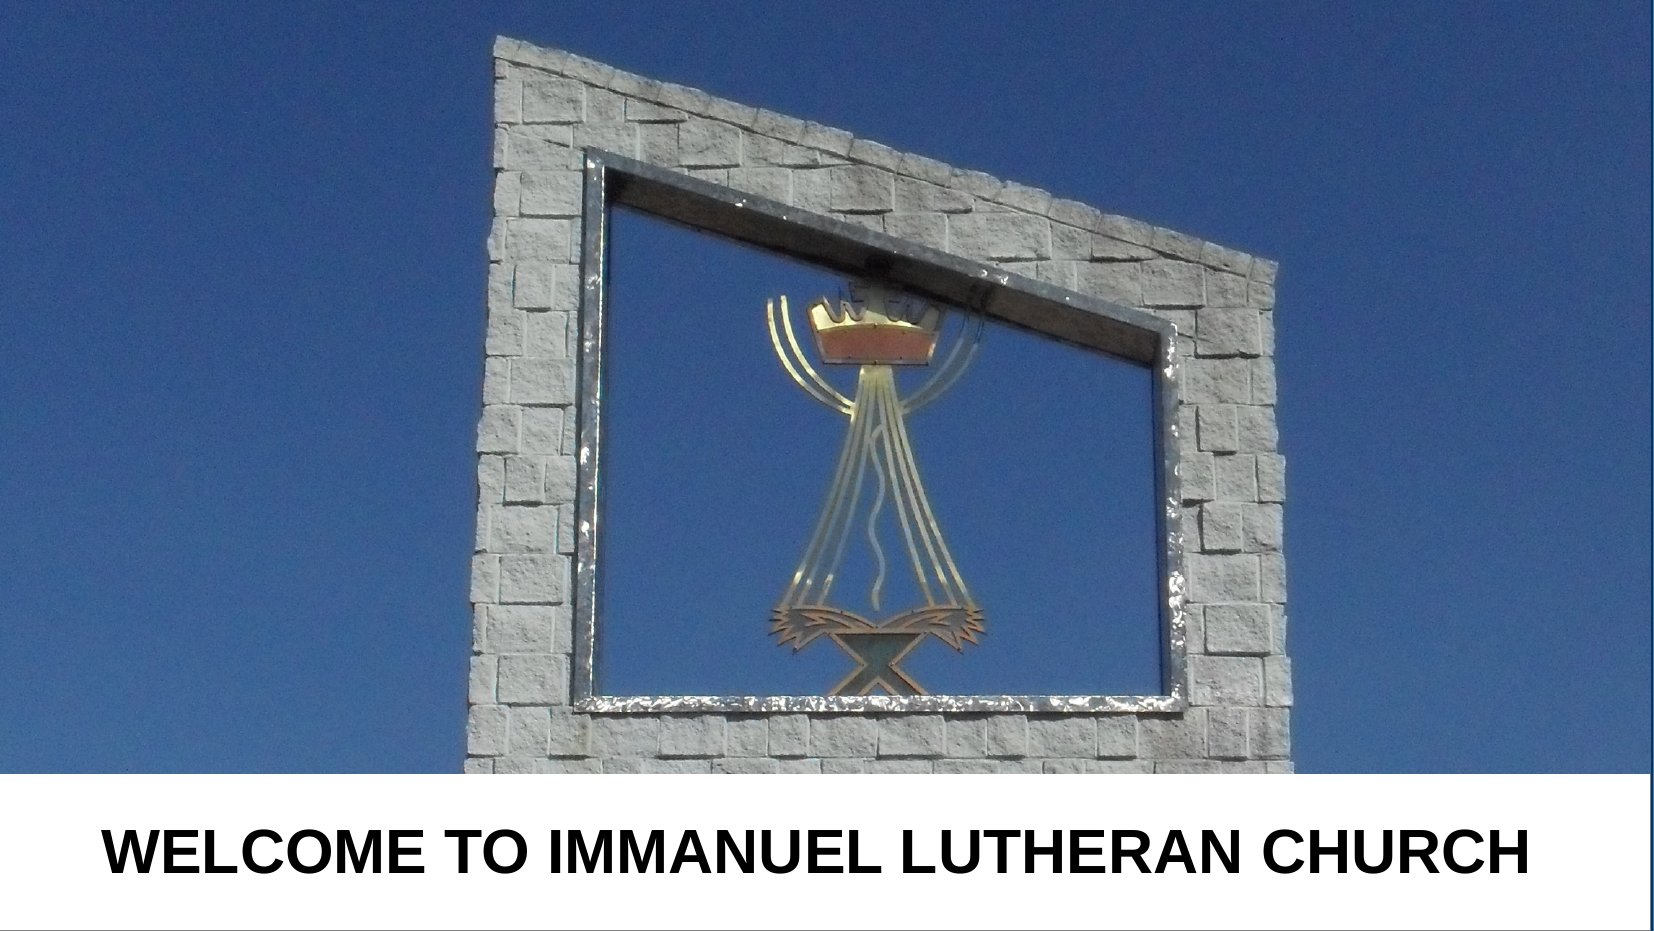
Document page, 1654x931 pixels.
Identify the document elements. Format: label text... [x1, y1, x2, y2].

text_box WELCOME TO IMMANUEL LUTHERAN CHURCH [45, 810, 1591, 895]
text_box [0, 775, 1651, 931]
picture [0, 0, 1654, 931]
